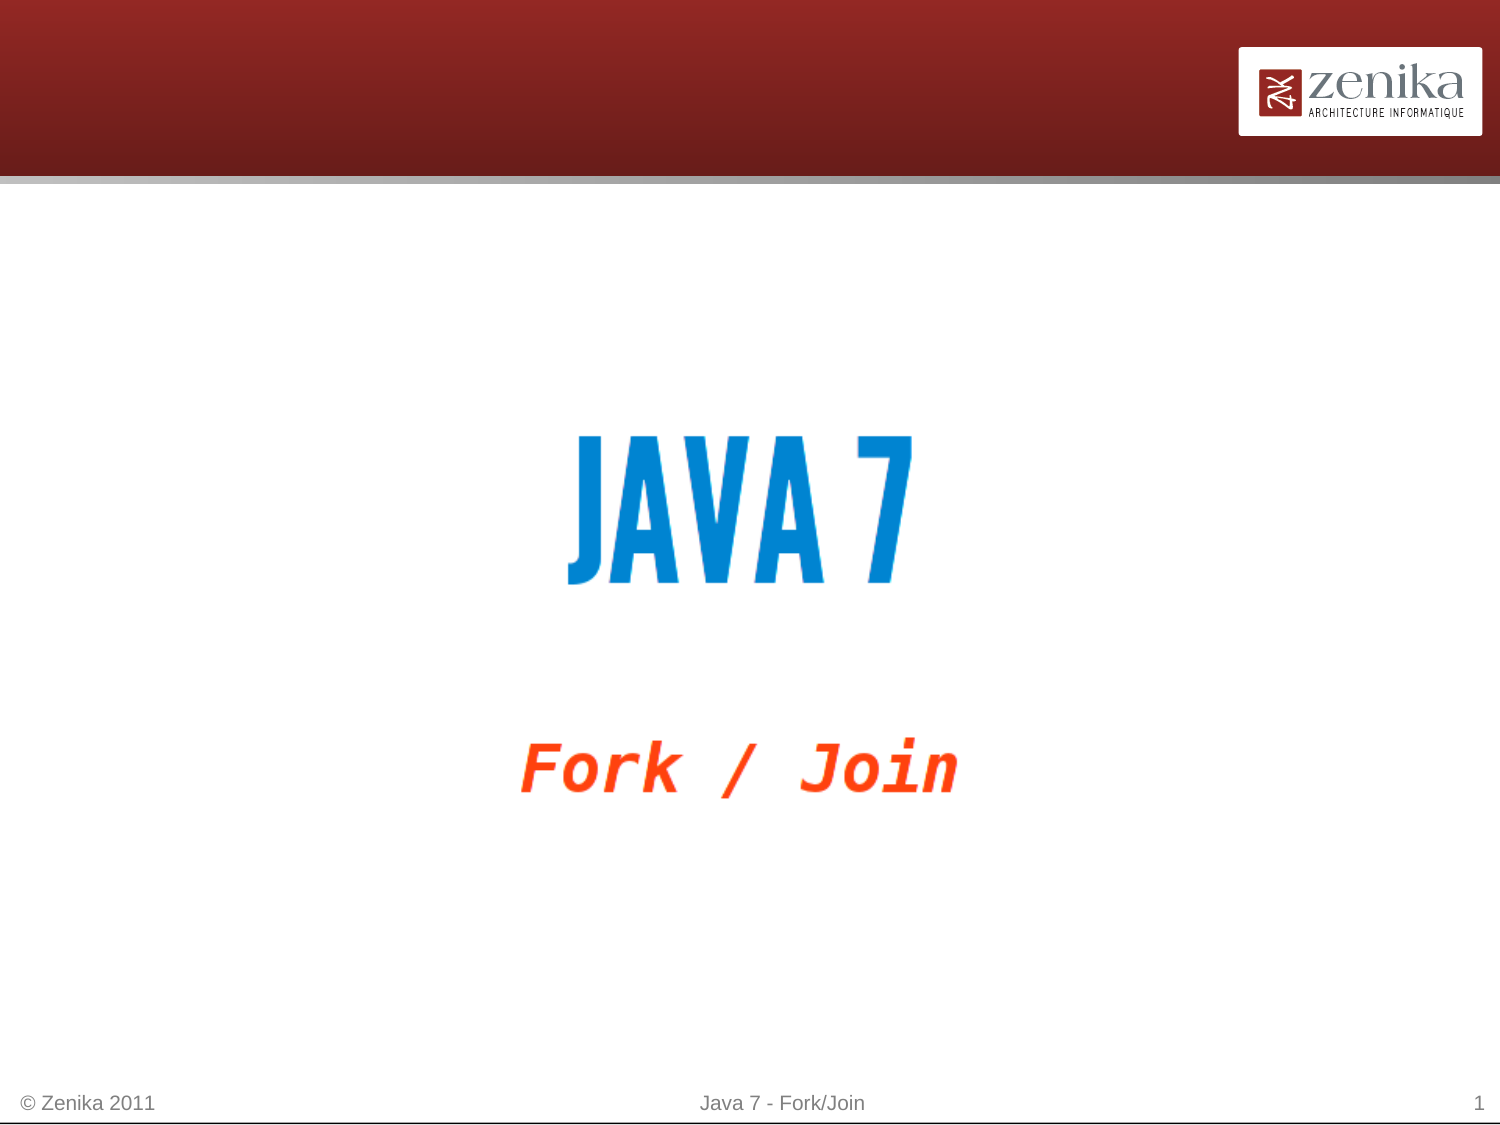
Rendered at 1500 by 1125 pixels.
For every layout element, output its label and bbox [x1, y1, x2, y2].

picture [1257, 58, 1464, 125]
picture [465, 411, 1021, 827]
